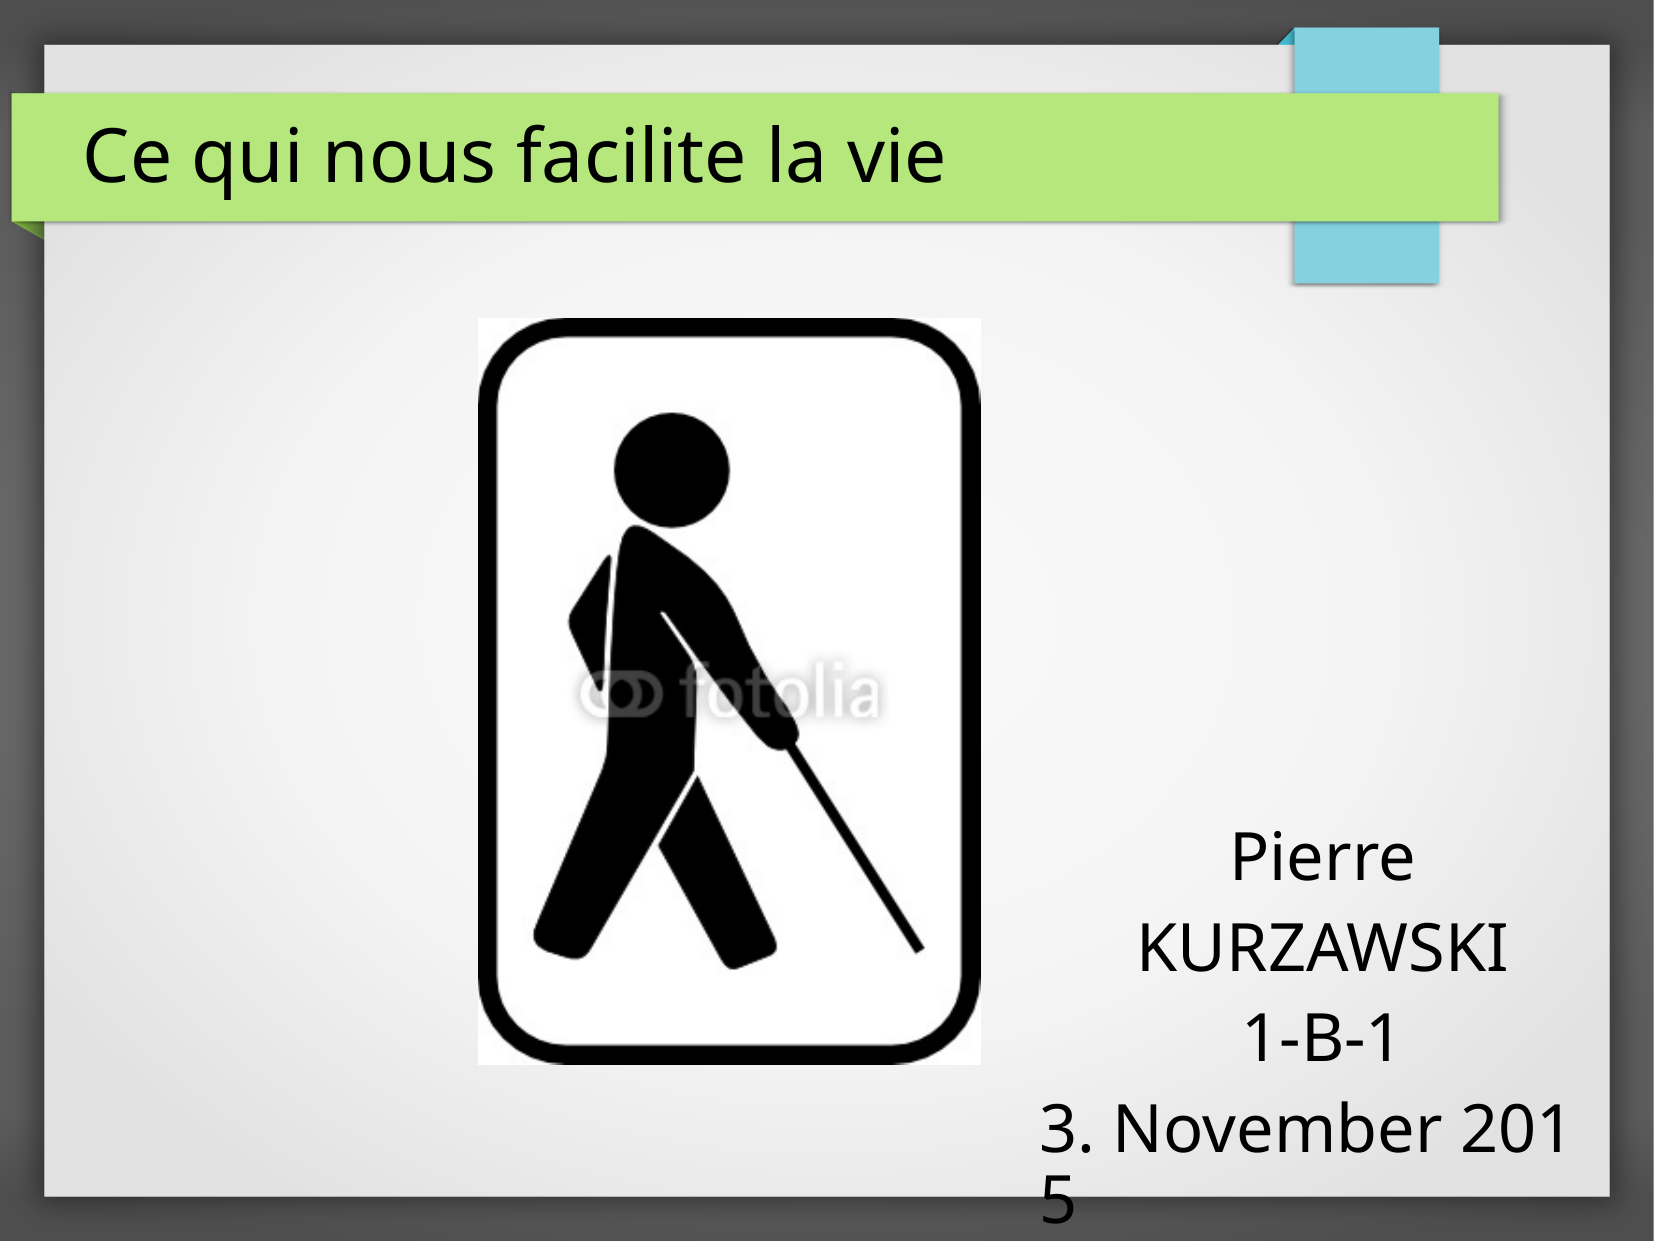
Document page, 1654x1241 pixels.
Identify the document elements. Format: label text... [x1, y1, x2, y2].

subtitle Pierre KURZAWSKI 1-B-1 3. November 2015 [1039, 839, 1607, 1233]
title Ce qui nous facilite la vie [82, 94, 1264, 213]
picture [0, 0, 1654, 1241]
